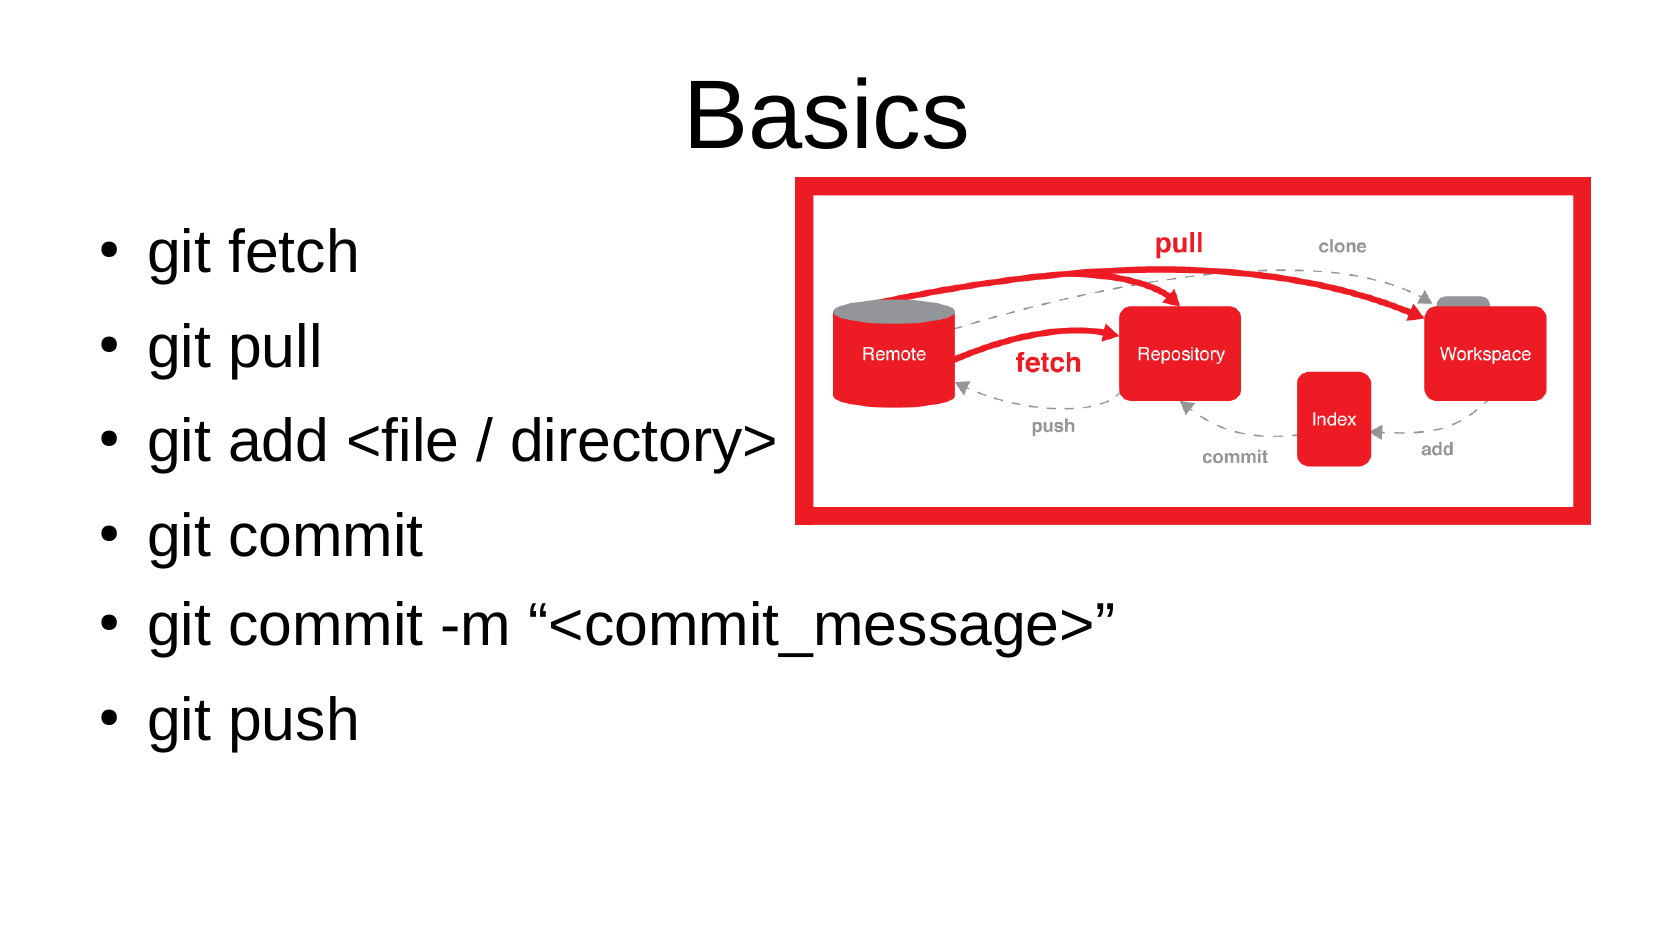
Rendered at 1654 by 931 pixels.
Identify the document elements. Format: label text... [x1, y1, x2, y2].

picture [795, 177, 1591, 526]
title Basics [82, 37, 1571, 193]
list git fetch git pull git add <file / directory> git commit git commit -m “<commit_message>” git push [82, 217, 1571, 757]
